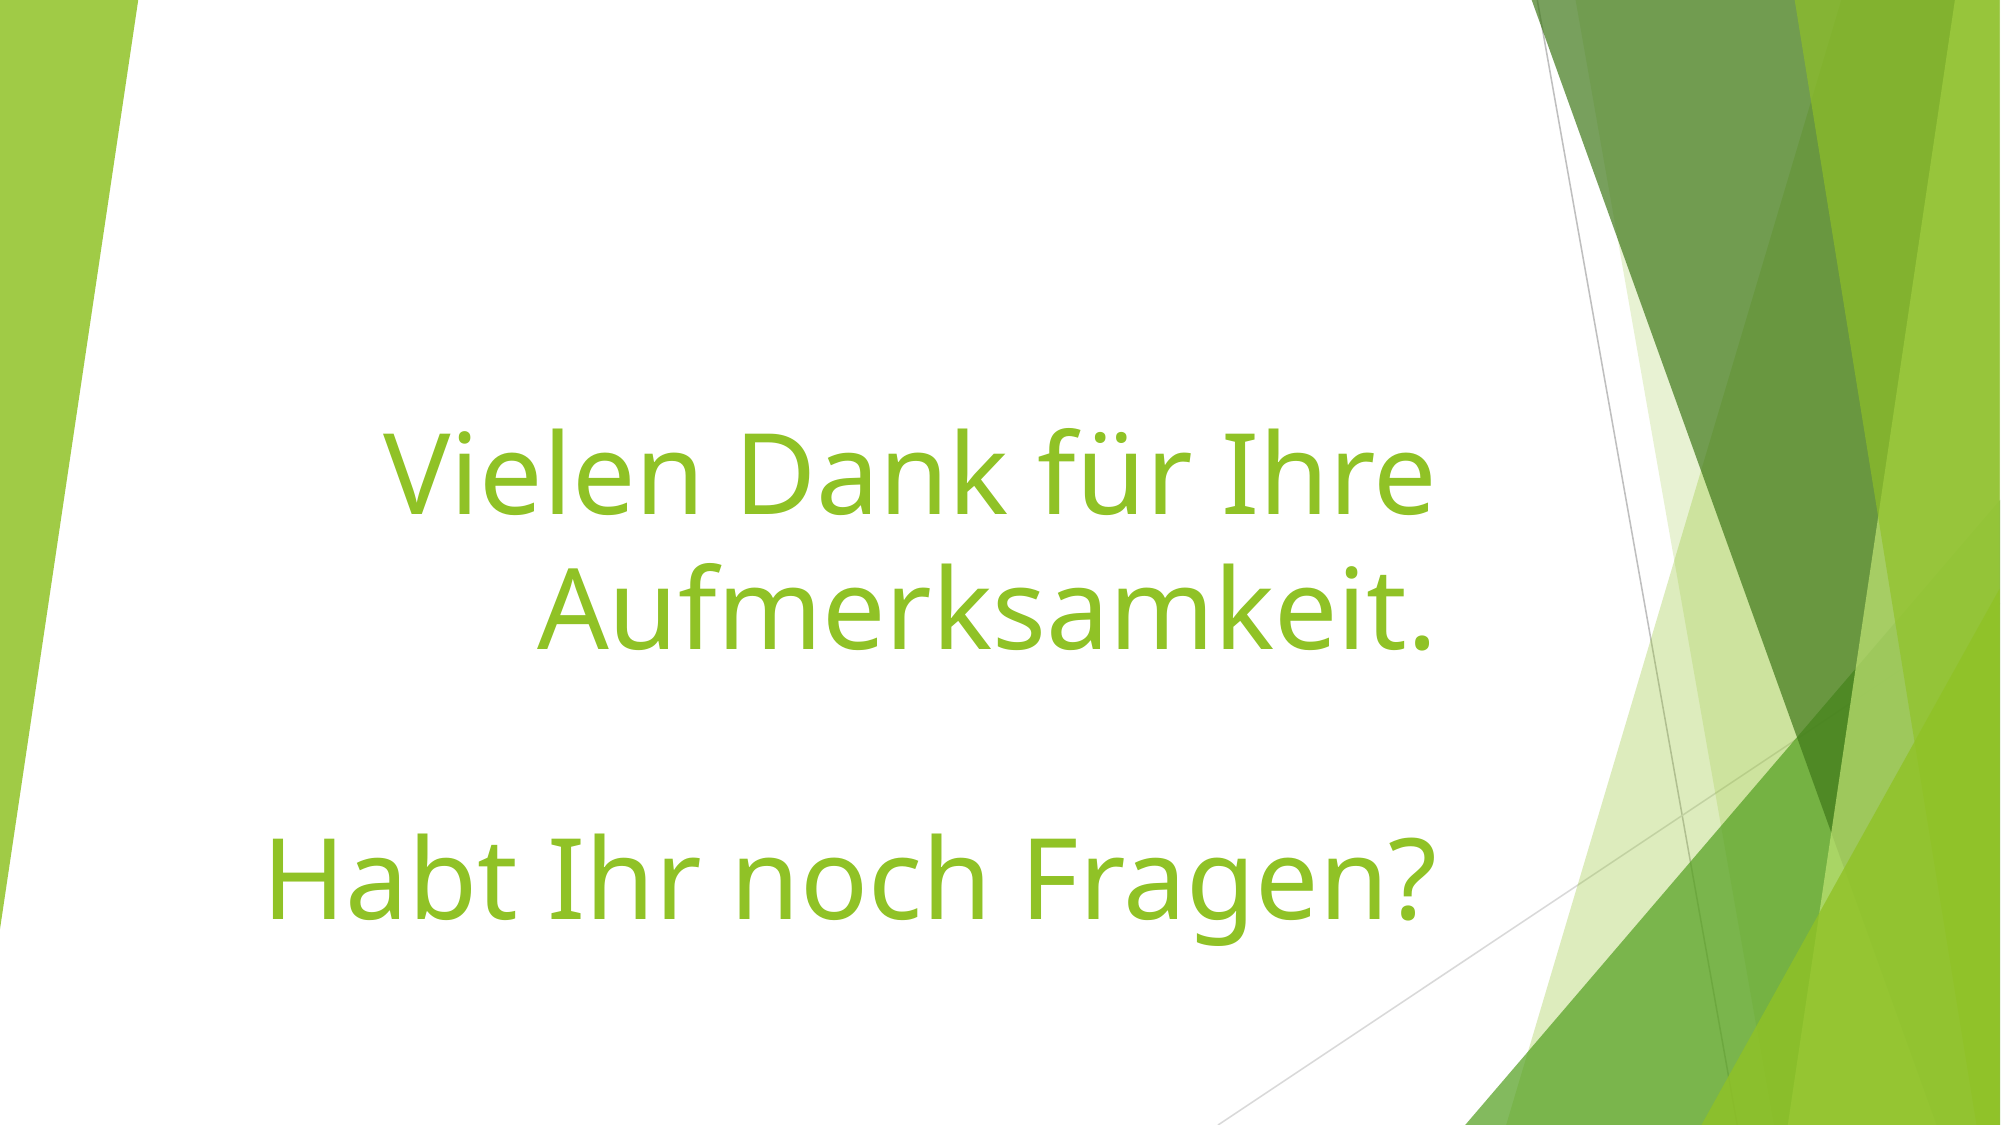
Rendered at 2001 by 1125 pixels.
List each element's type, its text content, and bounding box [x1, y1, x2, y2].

title Vielen Dank für Ihre Aufmerksamkeit. Habt Ihr noch Fragen? [247, 394, 1522, 767]
